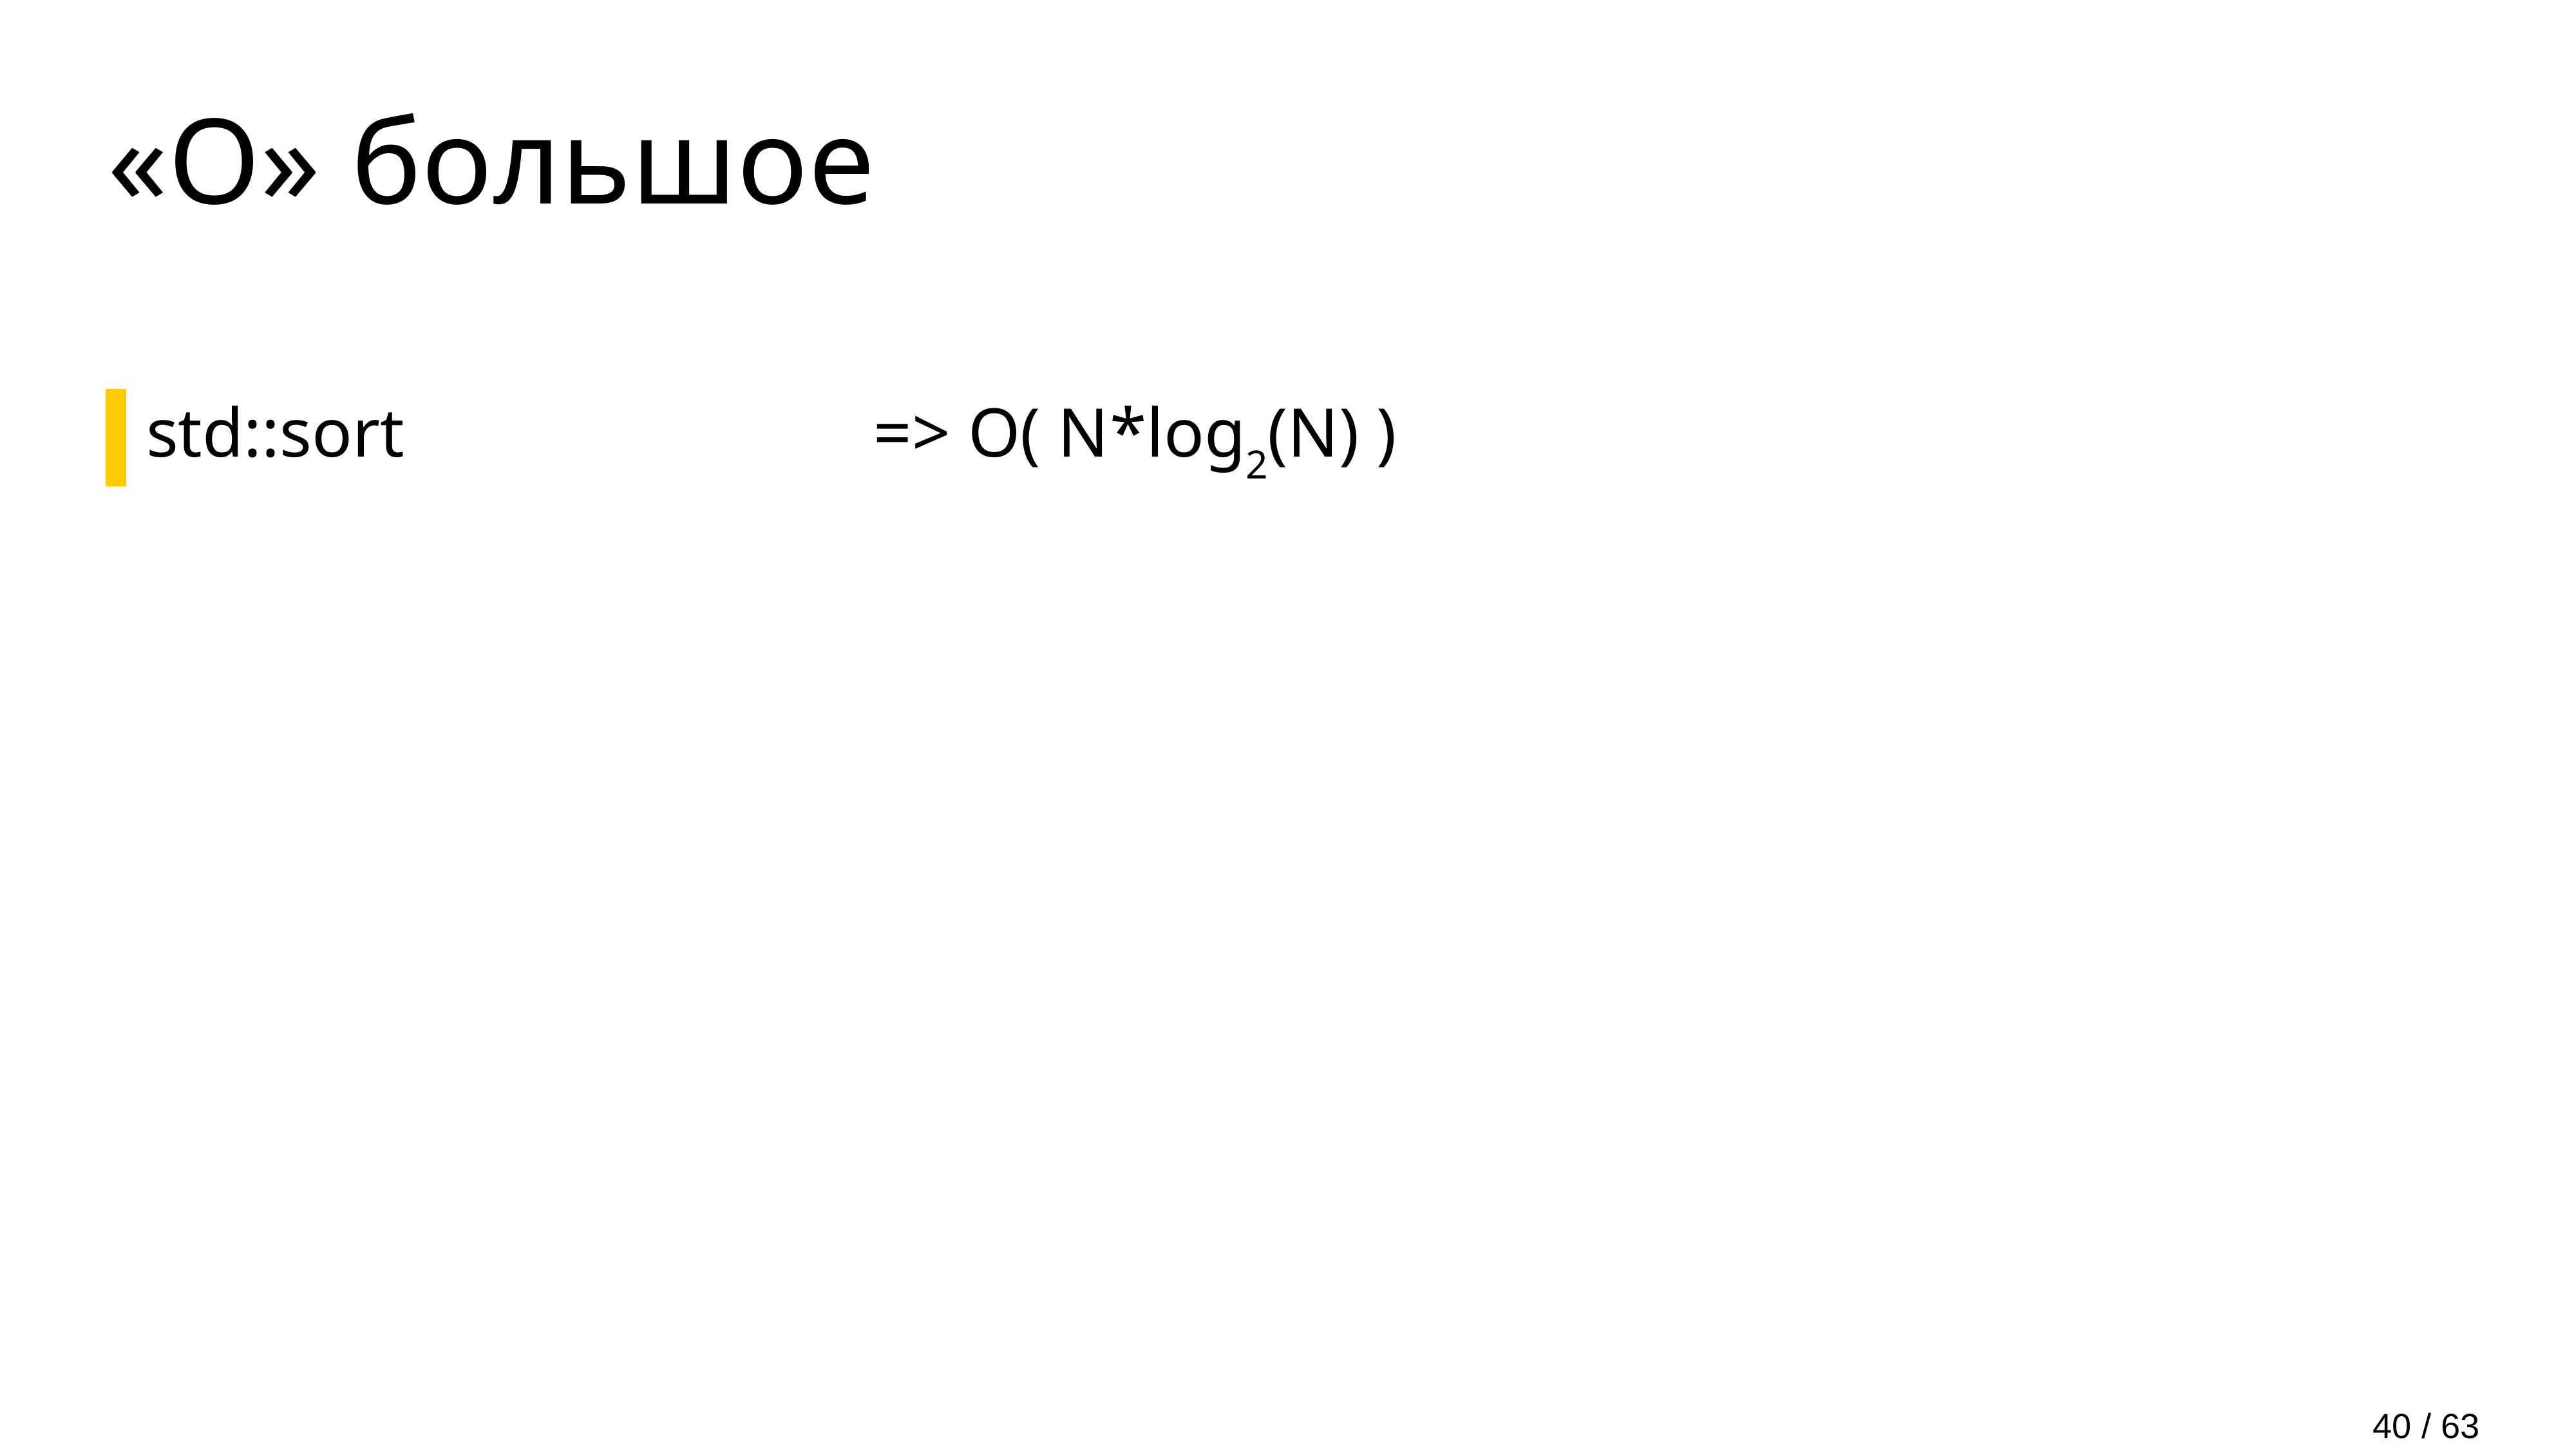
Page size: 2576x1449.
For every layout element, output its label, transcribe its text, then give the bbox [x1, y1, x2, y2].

title «О» большое [108, 80, 2468, 242]
text_box <number> / 63 [2363, 1402, 2576, 1449]
text_box std::sort => O( N*log2(N) ) [96, 364, 2512, 1419]
